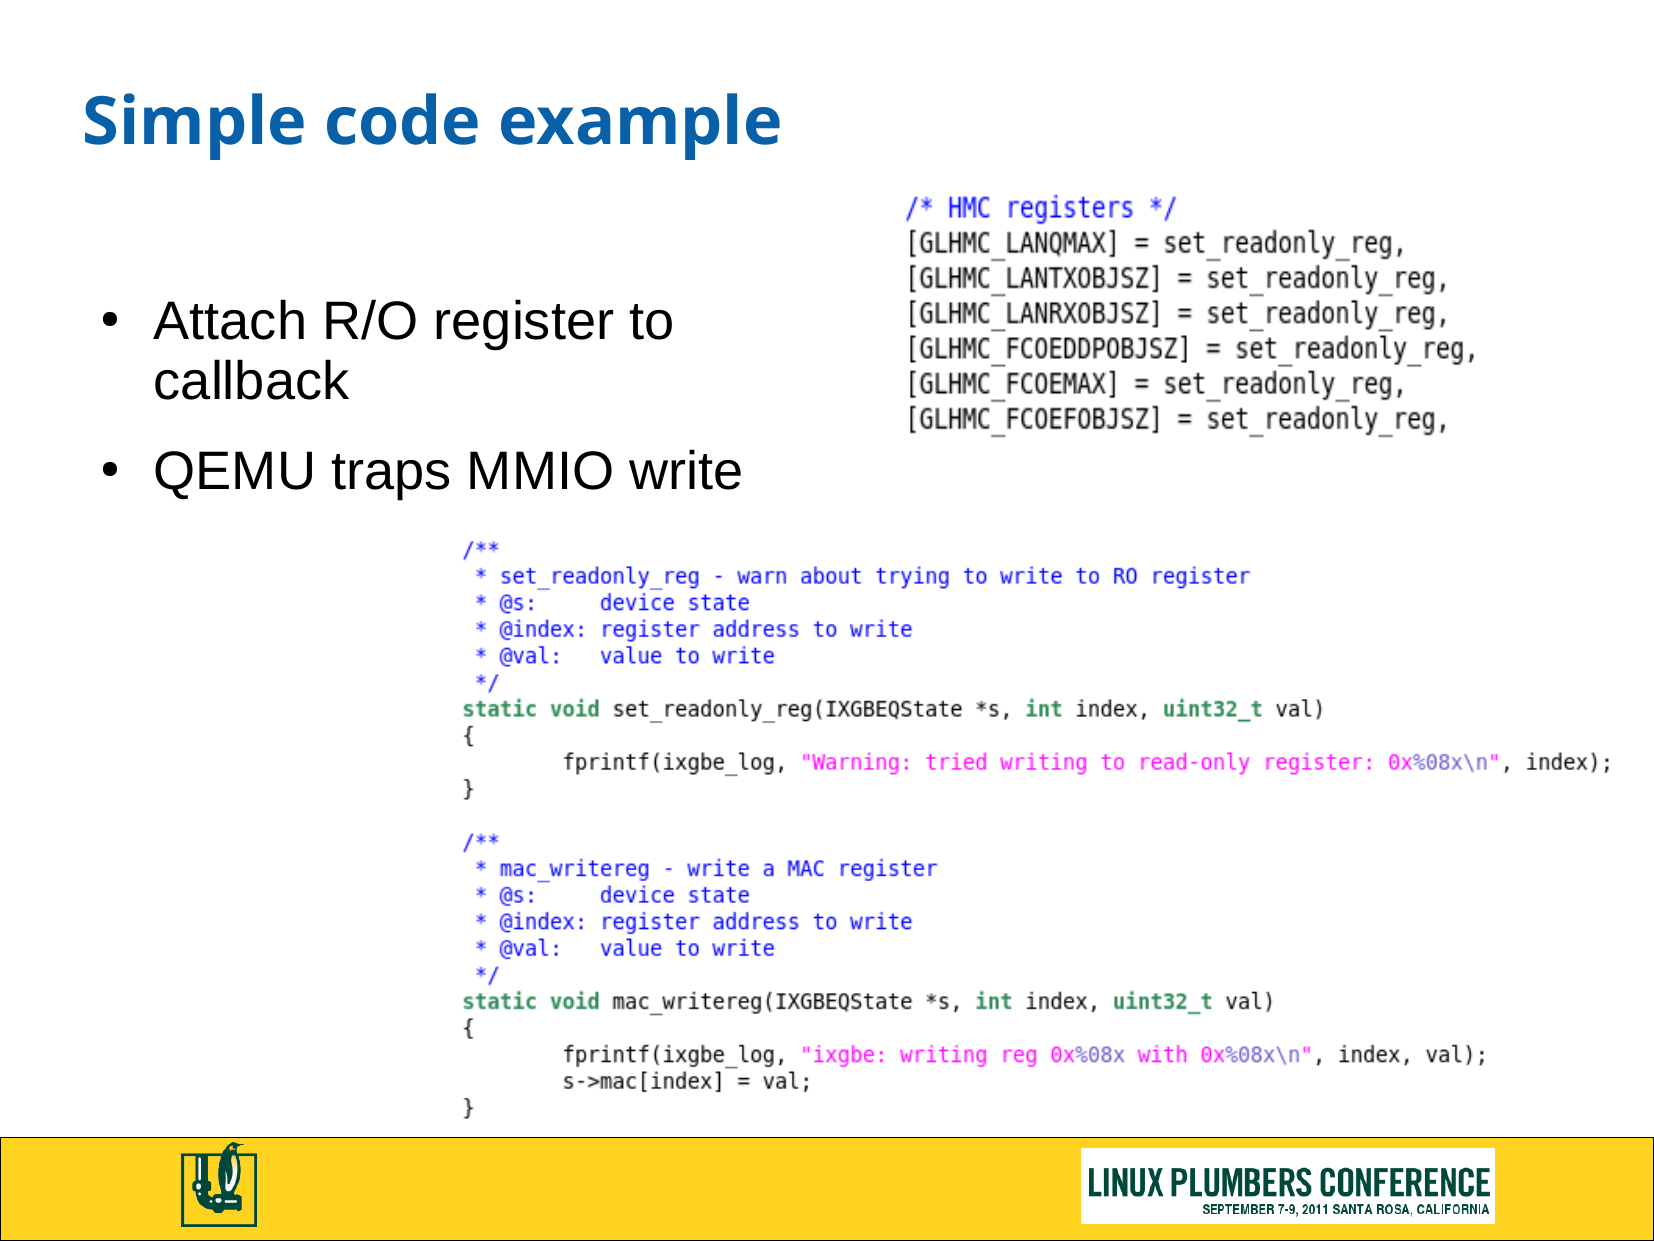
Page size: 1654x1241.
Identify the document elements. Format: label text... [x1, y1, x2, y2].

title Simple code example [82, 49, 1571, 188]
list Attach R/O register to callback QEMU traps MMIO write [82, 290, 809, 1109]
picture [1081, 1148, 1495, 1224]
picture [461, 537, 1615, 1126]
picture [181, 1142, 257, 1227]
picture [900, 187, 1490, 451]
